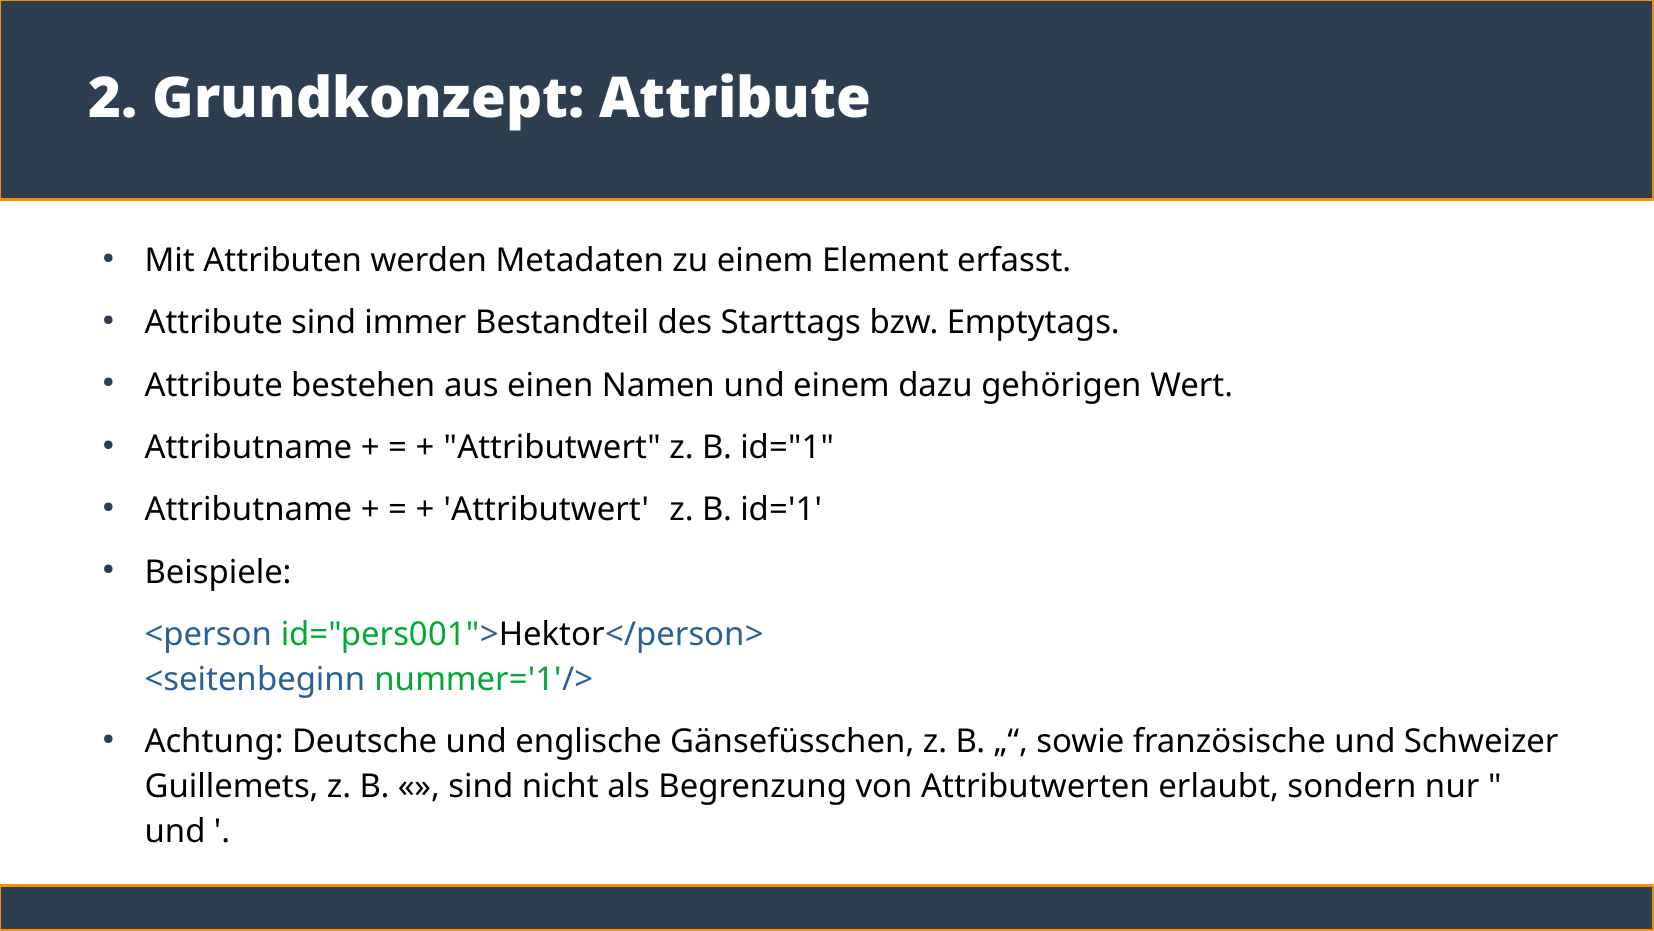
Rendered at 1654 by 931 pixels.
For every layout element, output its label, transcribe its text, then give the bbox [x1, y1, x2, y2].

list Mit Attributen werden Metadaten zu einem Element erfasst. Attribute sind immer Bestandteil des Starttags bzw. Emptytags. Attribute bestehen aus einen Namen und einem dazu gehörigen Wert. Attributname + = + "Attributwert" z. B. id="1" Attributname + = + 'Attributwert' z. B. id='1' Beispiele: <person id="pers001">Hektor</person> <seitenbeginn nummer='1'/> Achtung: Deutsche und englische Gänsefüsschen, z. B. „“, sowie französische und Schweizer Guillemets, z. B. «», sind nicht als Begrenzung von Attributwerten erlaubt, sondern nur " und '. [88, 236, 1565, 857]
title 2. Grundkonzept: Attribute [88, 14, 1565, 178]
